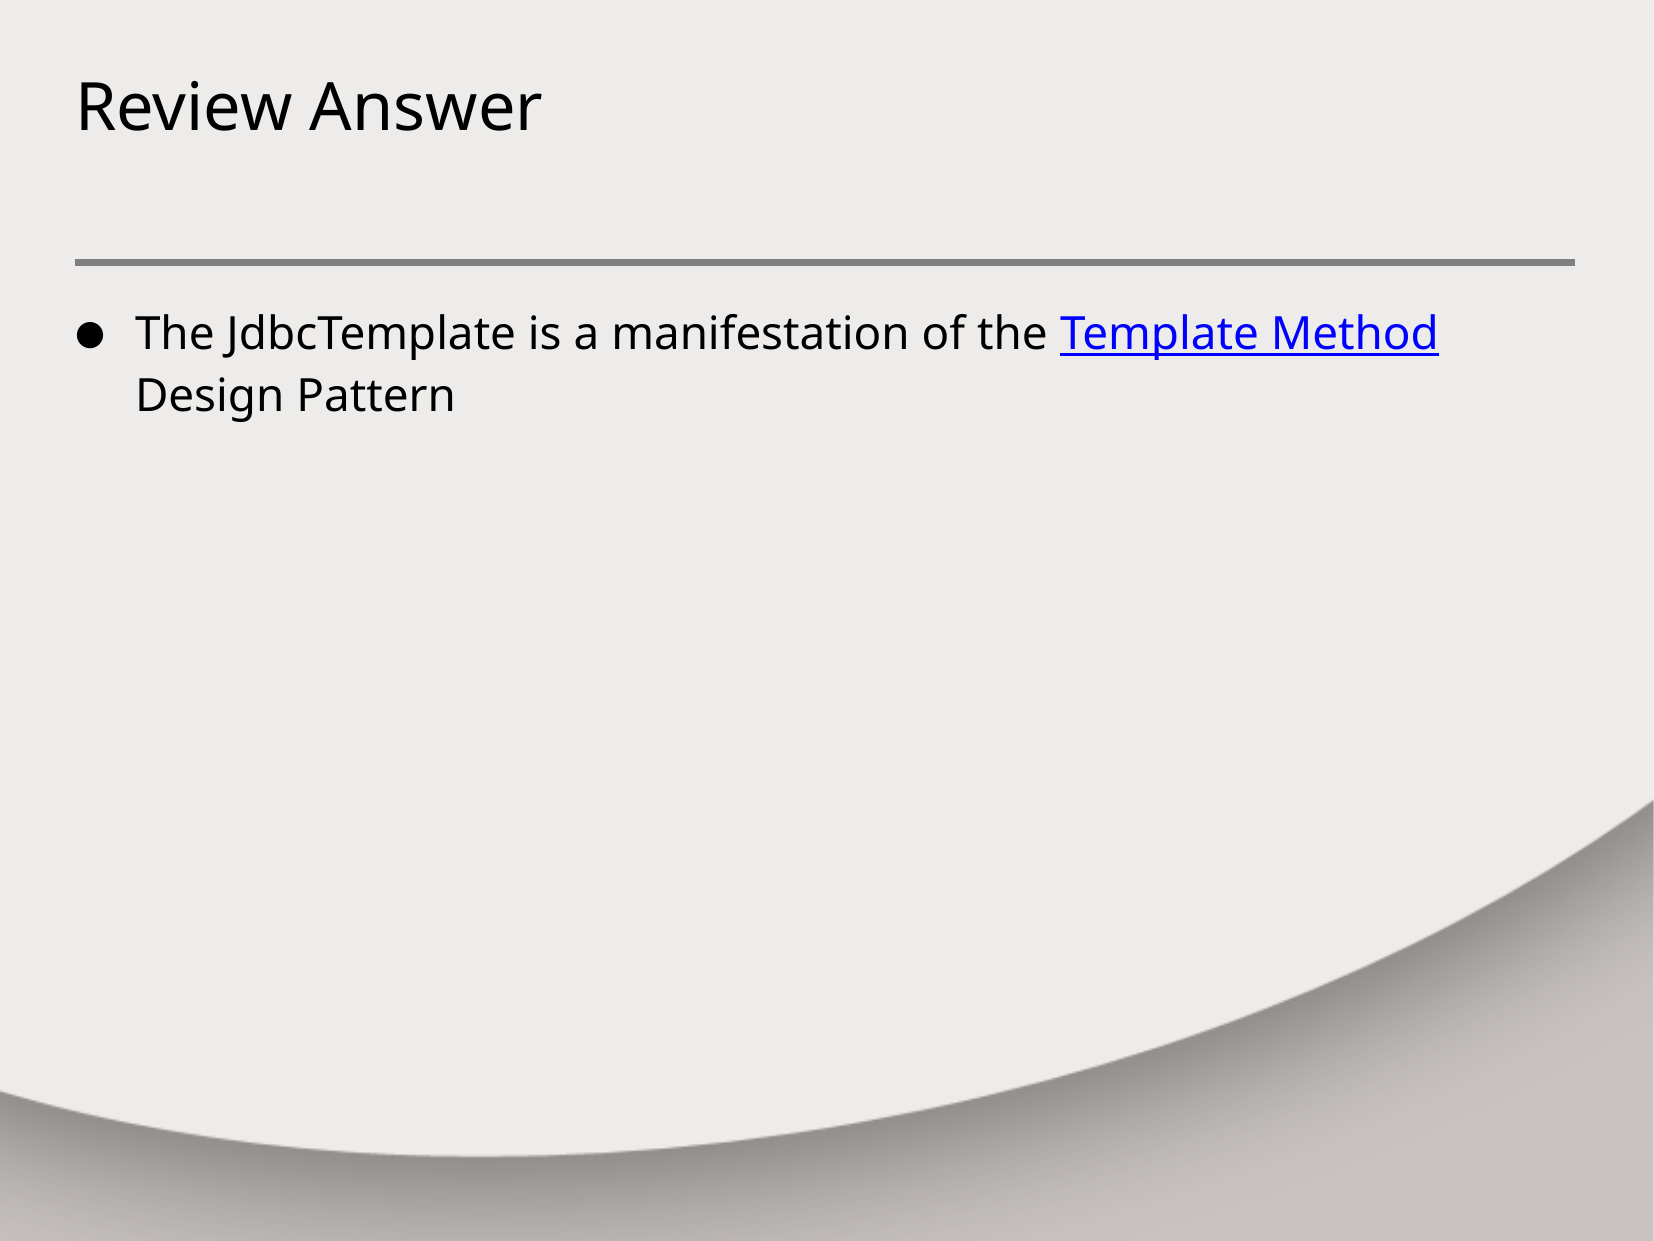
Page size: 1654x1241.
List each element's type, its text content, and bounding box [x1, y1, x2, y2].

picture [0, 0, 1654, 1241]
title Review Answer [75, 75, 1576, 226]
list The JdbcTemplate is a manifestation of the Template Method Design Pattern [75, 300, 1576, 1163]
